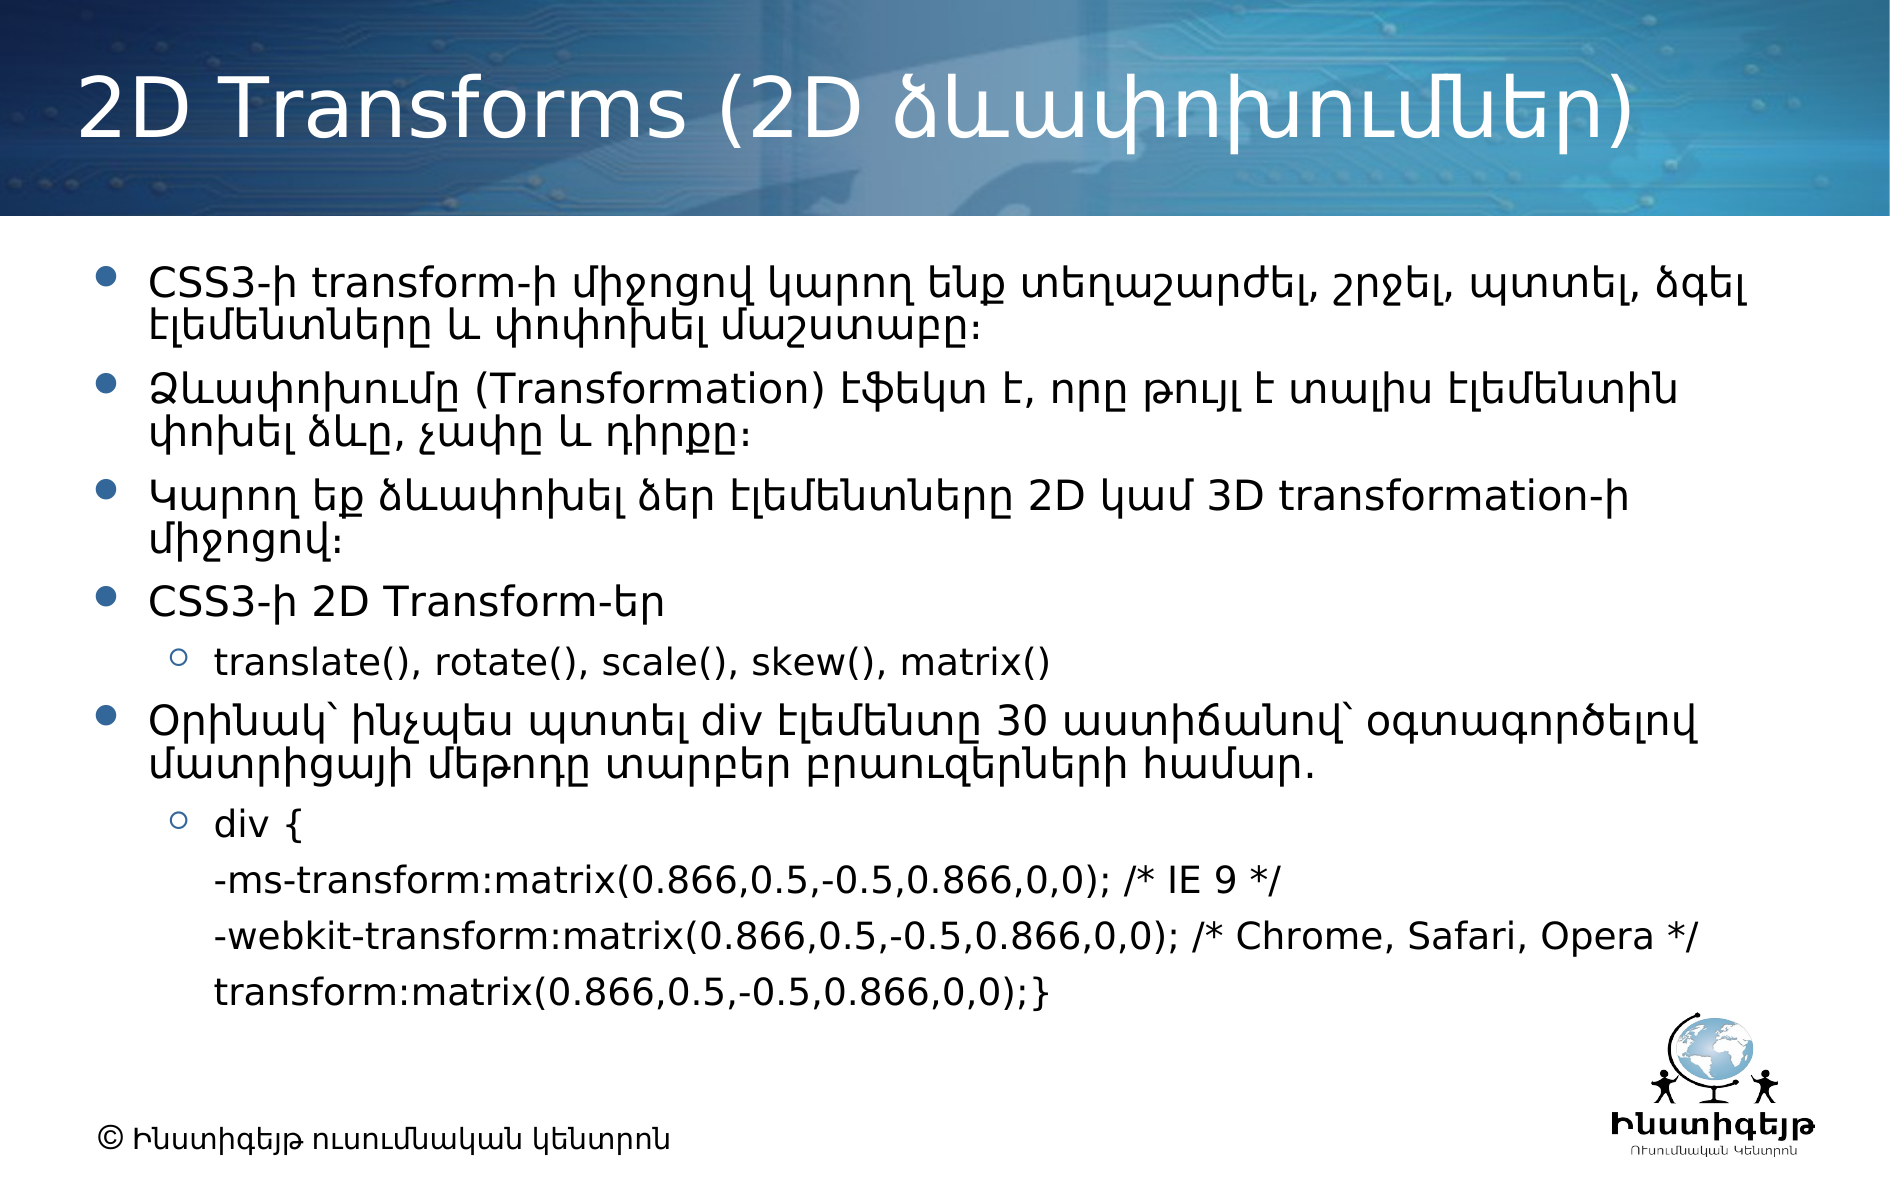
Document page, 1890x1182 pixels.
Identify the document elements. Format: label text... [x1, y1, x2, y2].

list CSS3-ի transform-ի միջոցով կարող ենք տեղաշարժել, շրջել, պտտել, ձգել էլեմենտները և փոփոխել մաշստաբը։ Ձևափոխումը (Transformation) էֆեկտ է, որը թույլ է տալիս էլեմենտին փոխել ձևը, չափը և դիրքը։ Կարող եք ձևափոխել ձեր էլեմենտները 2D կամ 3D transformation-ի միջոցով։ CSS3-ի 2D Transform-եր translate(), rotate(), scale(), skew(), matrix() Օրինակ՝ ինչպես պտտել div էլեմենտը 30 աստիճանով՝ օգտագործելով մատրիցայի մեթոդը տարբեր բրաուզերների համար․ div { -ms-transform:matrix(0.866,0.5,-0.5,0.866,0,0); /* IE 9 */ -webkit-transform:matrix(0.866,0.5,-0.5,0.866,0,0); /* Chrome, Safari, Opera */ transform:matrix(0.866,0.5,-0.5,0.866,0,0);} [93, 262, 1783, 286]
picture [0, 0, 1890, 216]
picture [1612, 1012, 1815, 1157]
